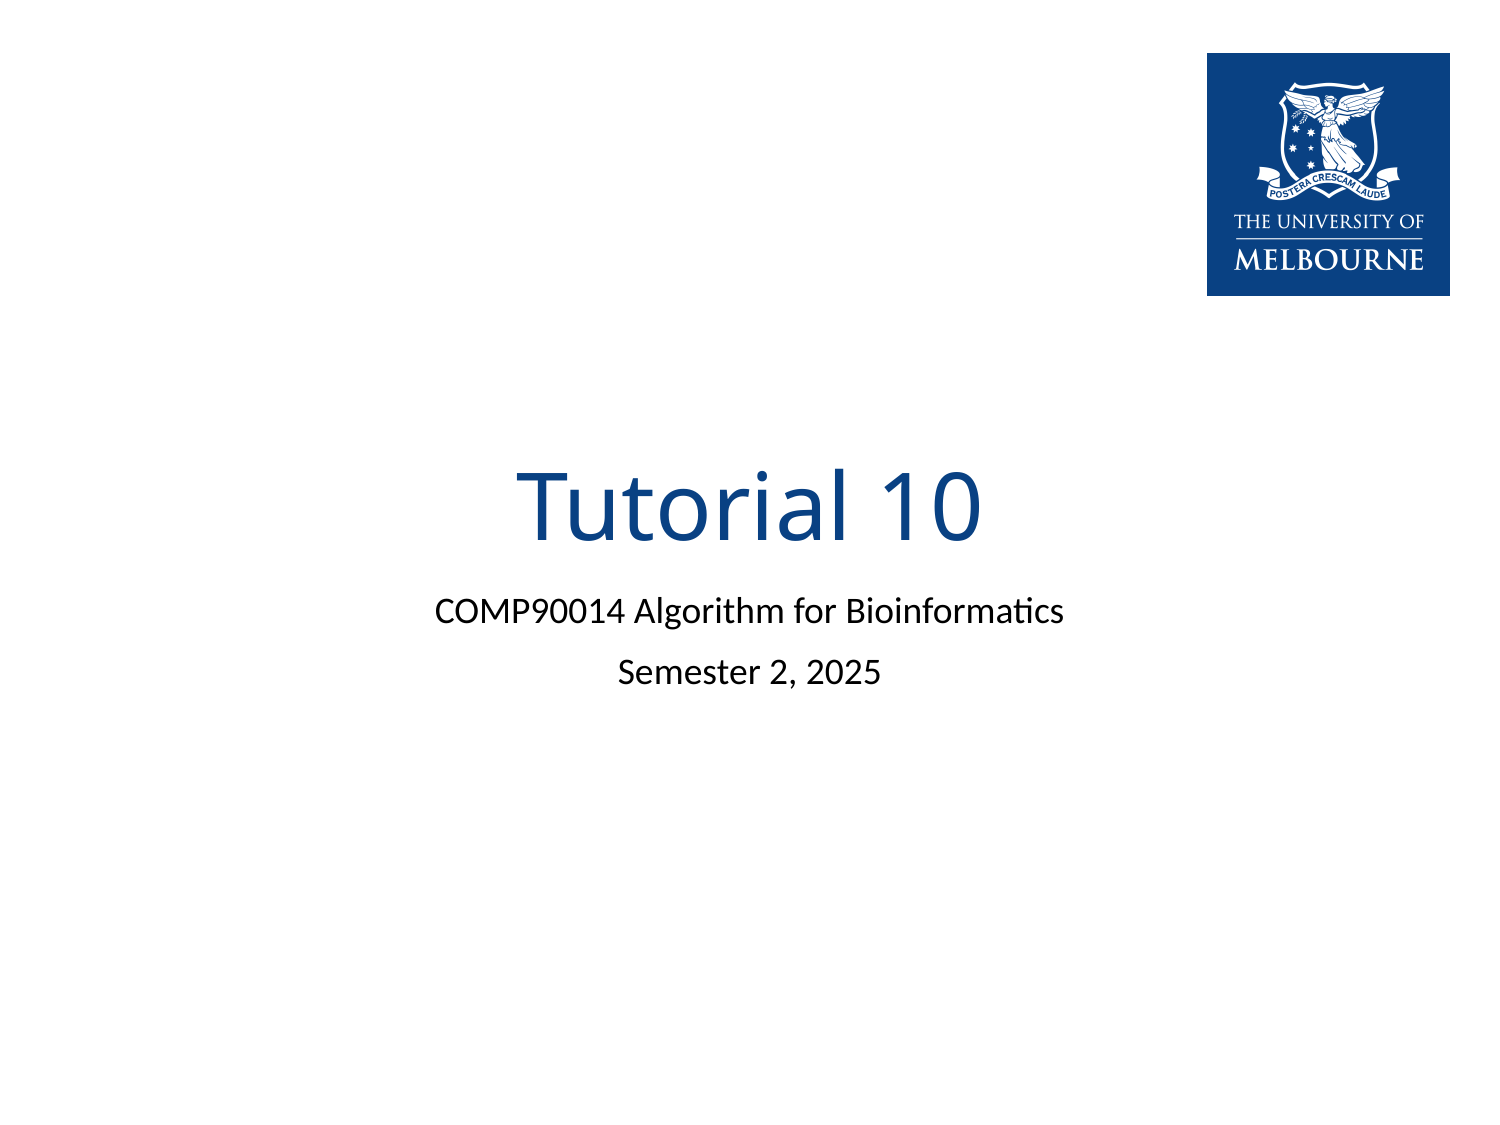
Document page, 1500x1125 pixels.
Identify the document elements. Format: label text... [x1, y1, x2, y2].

subtitle COMP90014 Algorithm for Bioinformatics Semester 2, 2025 [187, 583, 1313, 856]
title Tutorial 10 [112, 282, 1388, 569]
picture [1207, 53, 1450, 296]
